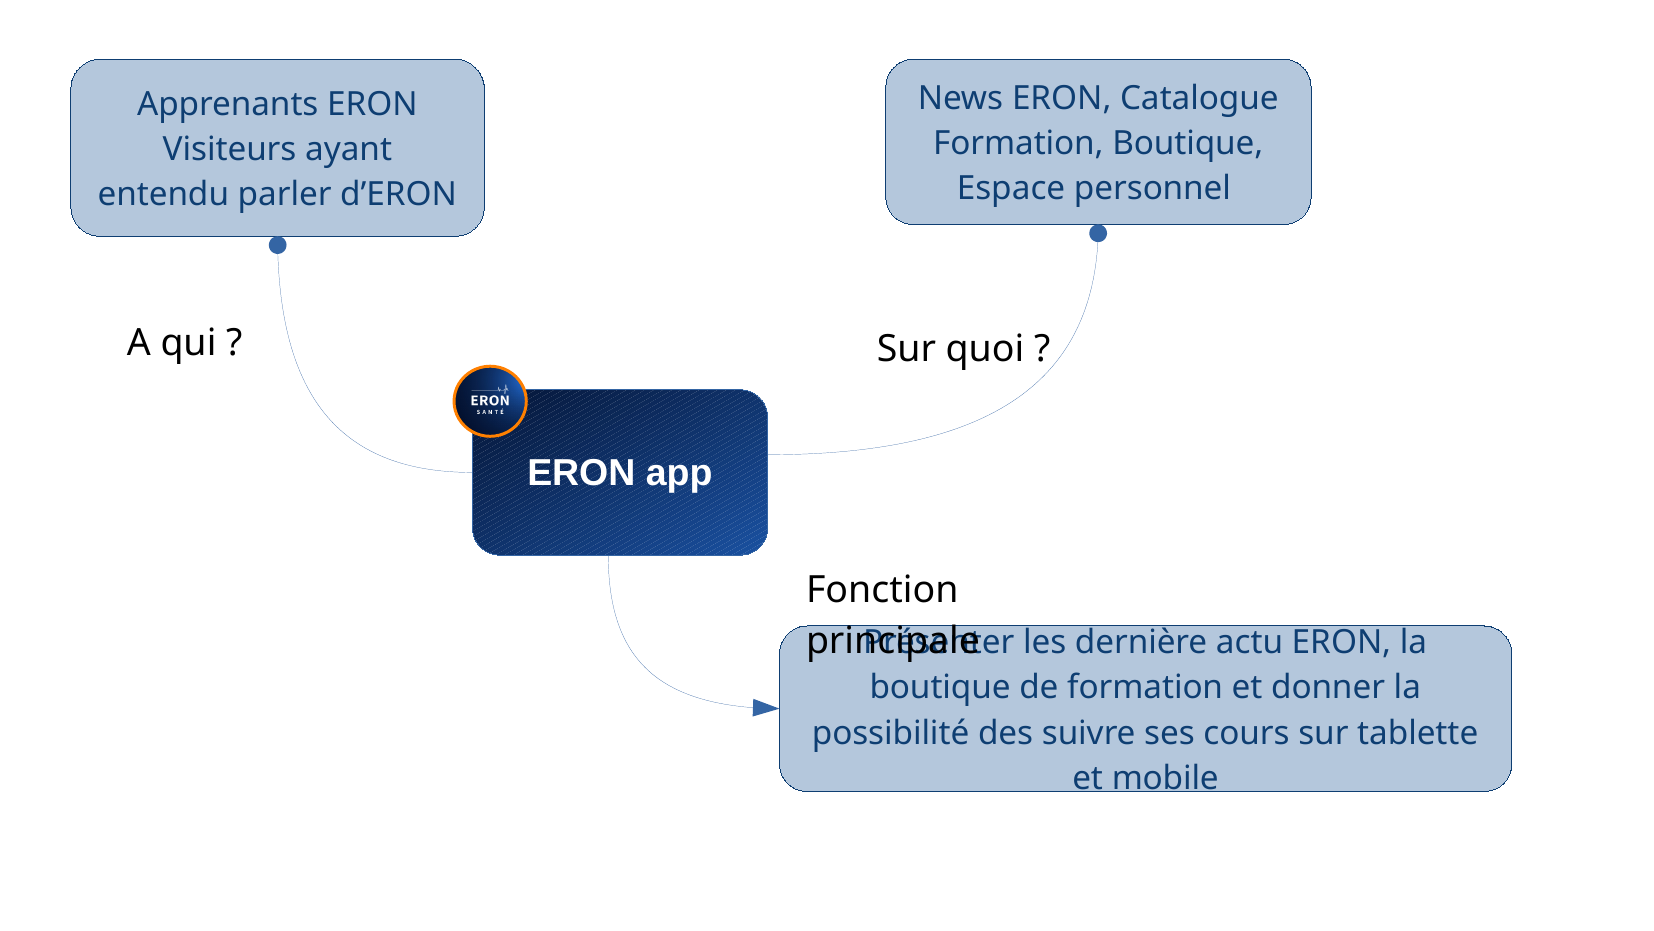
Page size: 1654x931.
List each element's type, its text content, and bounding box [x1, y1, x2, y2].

text_box A qui ? [112, 307, 278, 367]
picture [448, 354, 532, 449]
text_box Sur quoi ? [862, 313, 1087, 371]
text_box Présenter les dernière actu ERON, la boutique de formation et donner la possibilité des suivre ses cours sur tablette et mobile [779, 625, 1512, 792]
text_box News ERON, Catalogue Formation, Boutique, Espace personnel [885, 59, 1312, 225]
text_box Apprenants ERON Visiteurs ayant entendu parler d’ERON [70, 59, 485, 237]
text_box ERON app [472, 389, 768, 556]
text_box Fonction principale [791, 555, 1158, 655]
